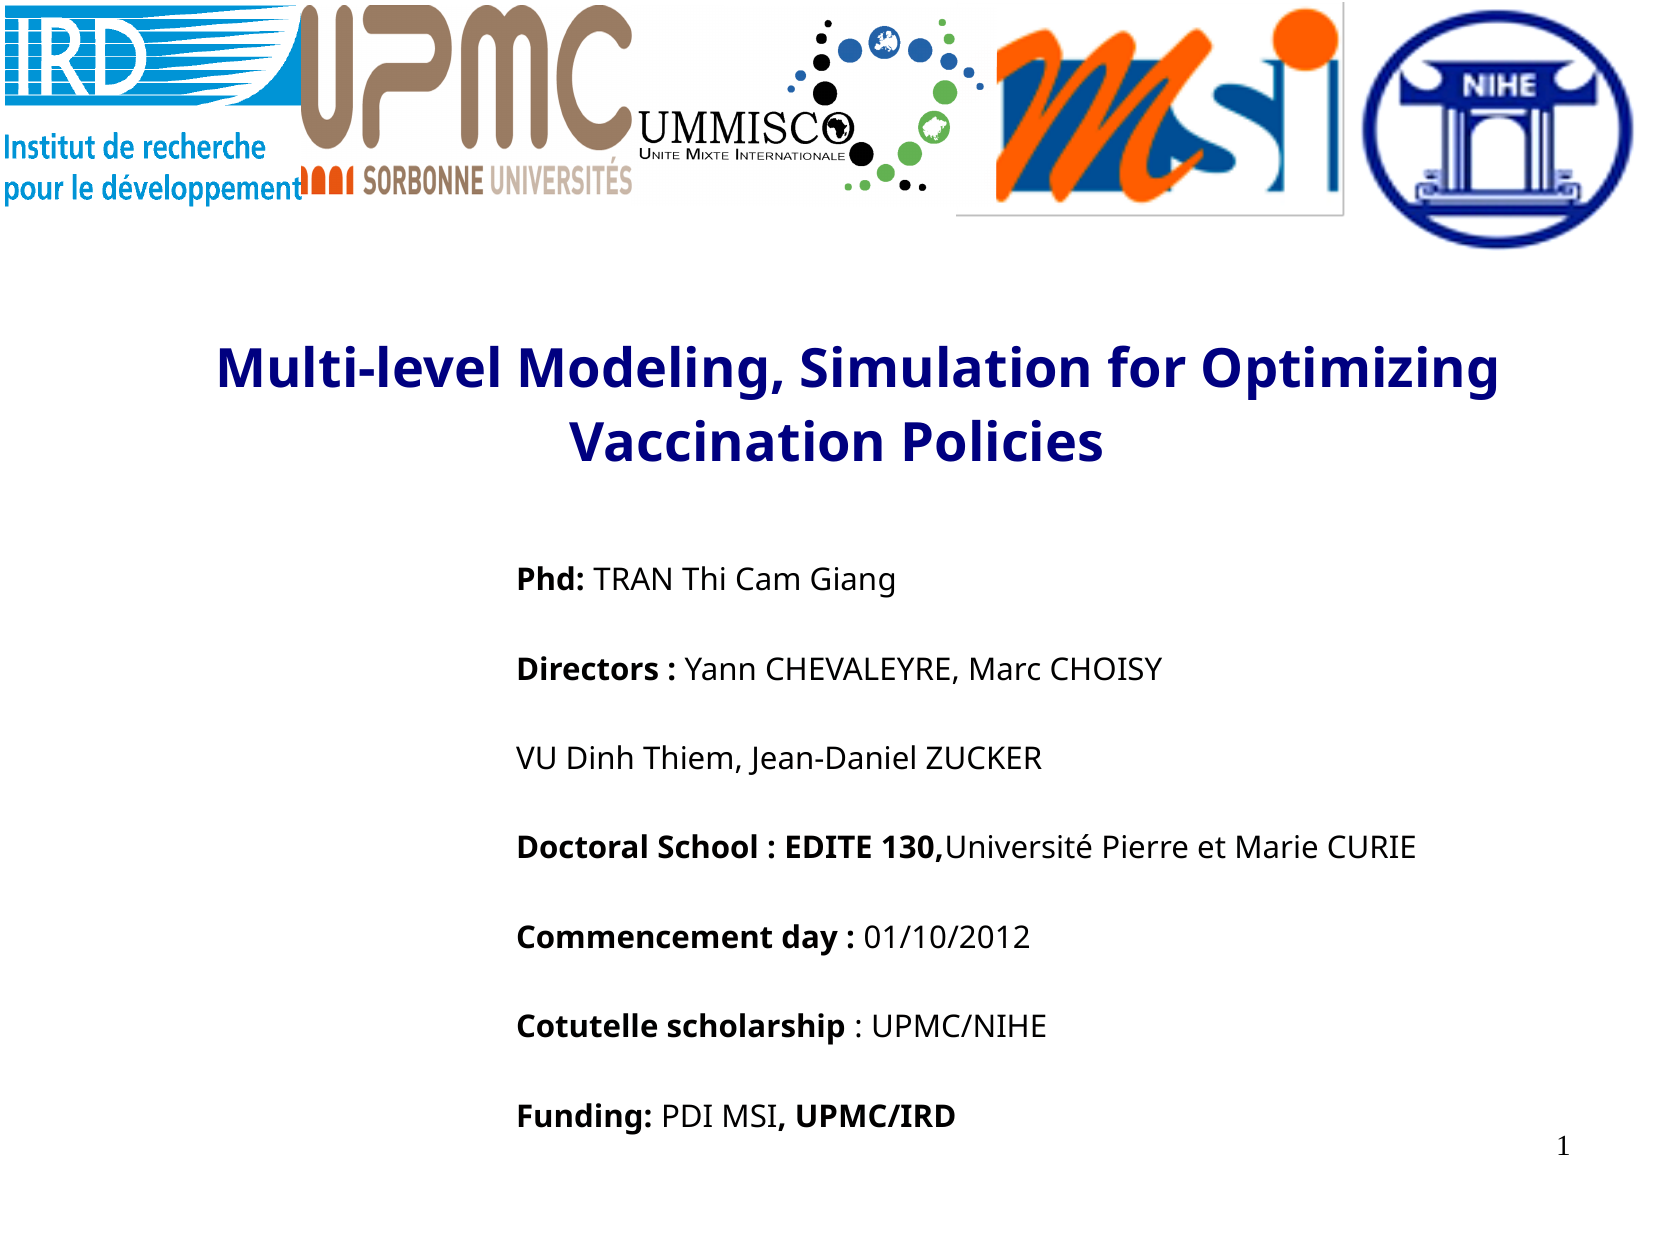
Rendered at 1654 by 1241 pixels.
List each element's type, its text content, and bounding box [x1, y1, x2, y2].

picture [42, 18, 88, 95]
picture [19, 19, 28, 95]
text_box Phd: TRAN Thi Cam Giang Directors : Yann CHEVALEYRE, Marc CHOISY VU Dinh Thiem, Jean-Daniel ZUCKER Doctoral School : EDITE 130,Université Pierre et Marie CURIE Commencement day : 01/10/2012 Cotutelle scholarship : UPMC/NIHE Funding: PDI MSI, UPMC/IRD [496, 549, 1619, 1144]
picture [210, 186, 215, 195]
subtitle Multi-level Modeling, Simulation for Optimizing Vaccination Policies [94, 236, 1595, 570]
picture [194, 186, 199, 195]
picture [5, 2, 1347, 219]
picture [96, 19, 146, 95]
picture [9, 186, 14, 195]
picture [1358, 5, 1639, 254]
